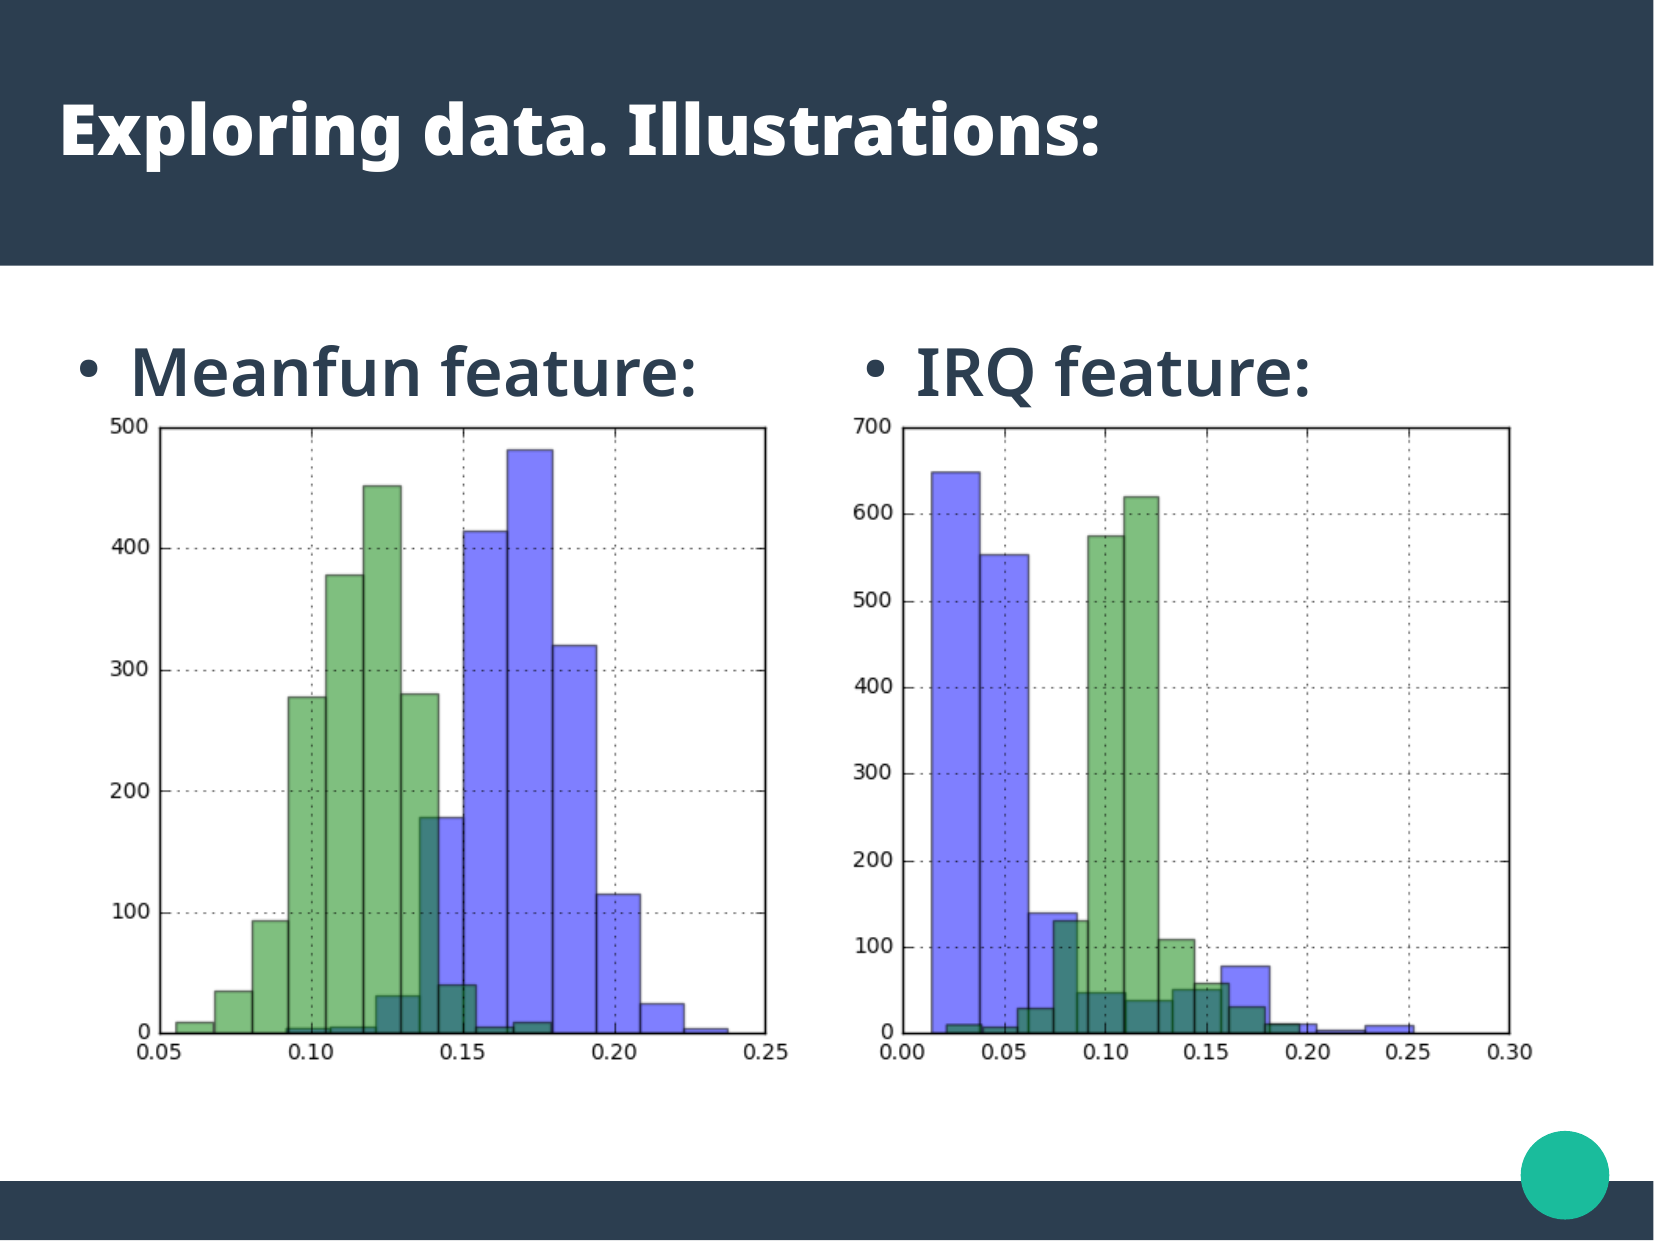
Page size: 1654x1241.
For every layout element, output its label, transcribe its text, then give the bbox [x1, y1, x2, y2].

title Exploring data. Illustrations: [59, 49, 1595, 207]
picture [94, 401, 804, 1080]
picture [837, 401, 1548, 1080]
list Meanfun feature: [59, 324, 809, 1152]
list IRQ feature: [845, 324, 1596, 1152]
